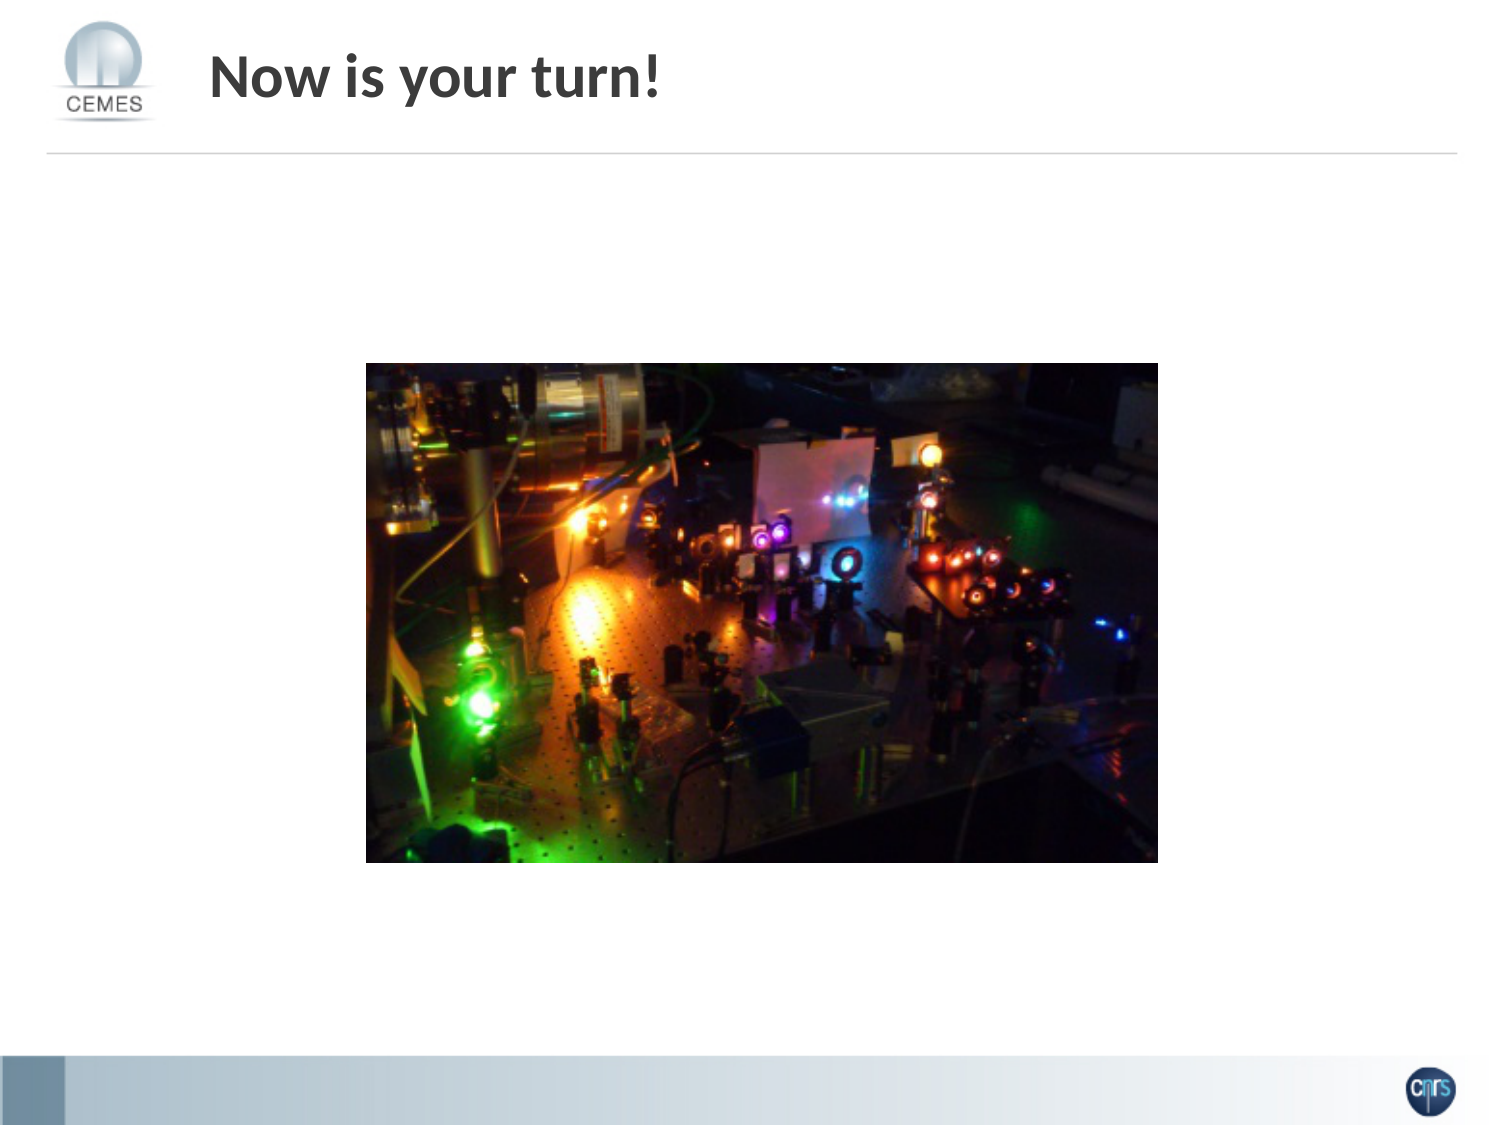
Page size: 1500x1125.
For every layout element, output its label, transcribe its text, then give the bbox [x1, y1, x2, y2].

picture [0, 0, 1500, 1125]
text_box Now is your turn! [194, 7, 1425, 138]
